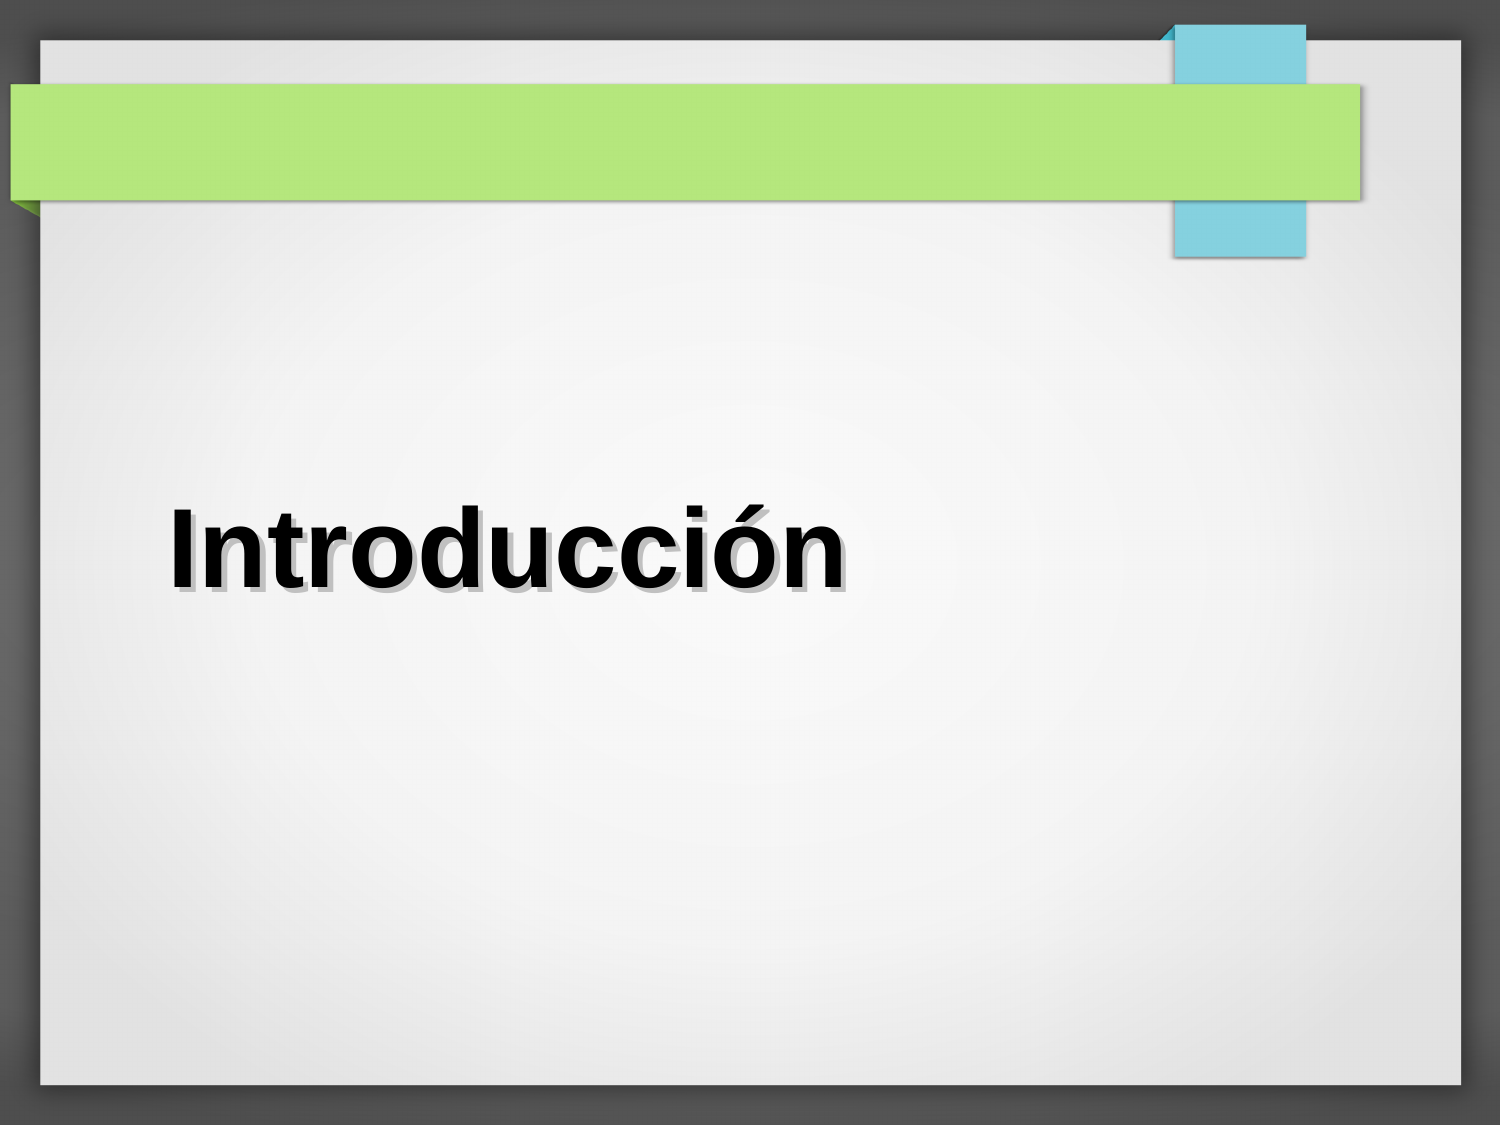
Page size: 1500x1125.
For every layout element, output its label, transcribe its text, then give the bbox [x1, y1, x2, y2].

picture [0, 0, 1500, 1125]
title Introducción [112, 187, 1375, 913]
